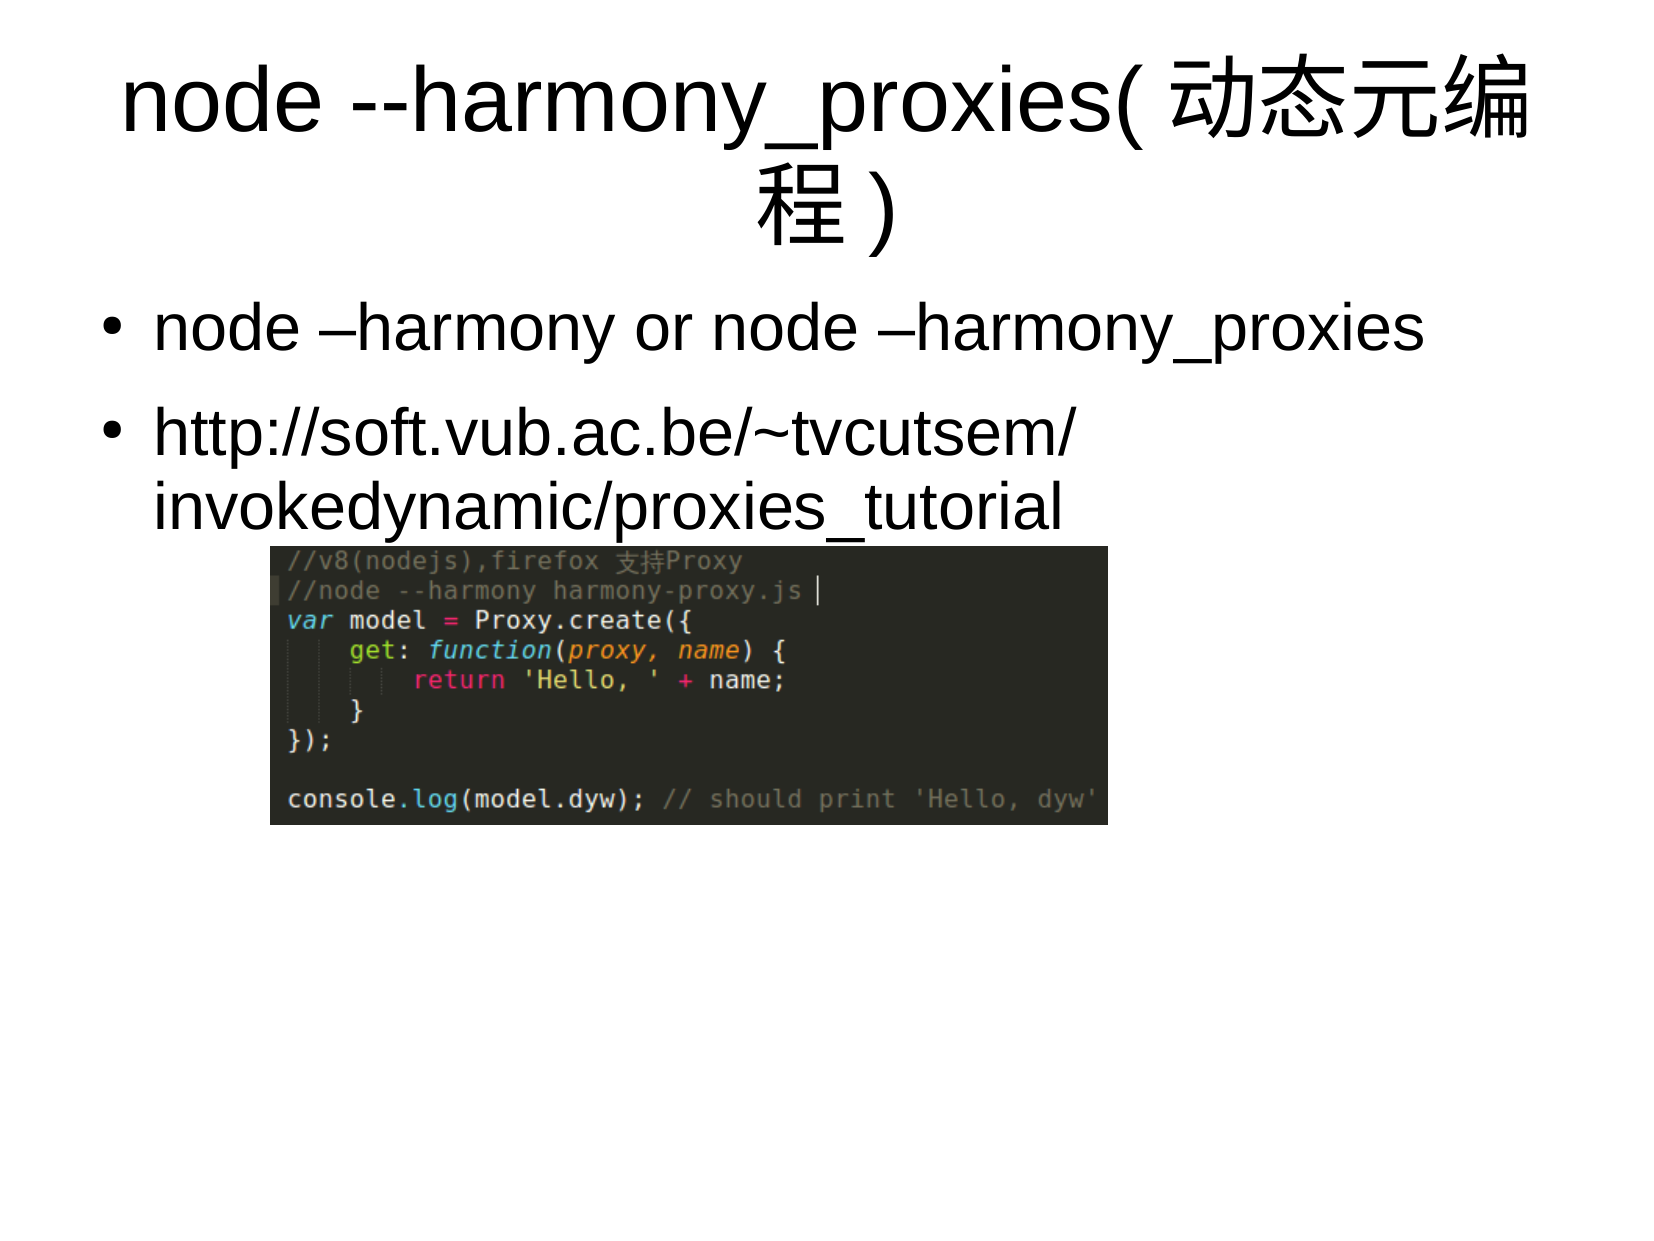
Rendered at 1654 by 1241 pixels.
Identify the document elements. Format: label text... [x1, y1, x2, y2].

title node --harmony_proxies(动态元编程) [82, 45, 1571, 261]
picture [270, 546, 1108, 826]
list node –harmony or node –harmony_proxies http://soft.vub.ac.be/~tvcutsem/invokedynamic/proxies_tutorial [82, 290, 1538, 1010]
